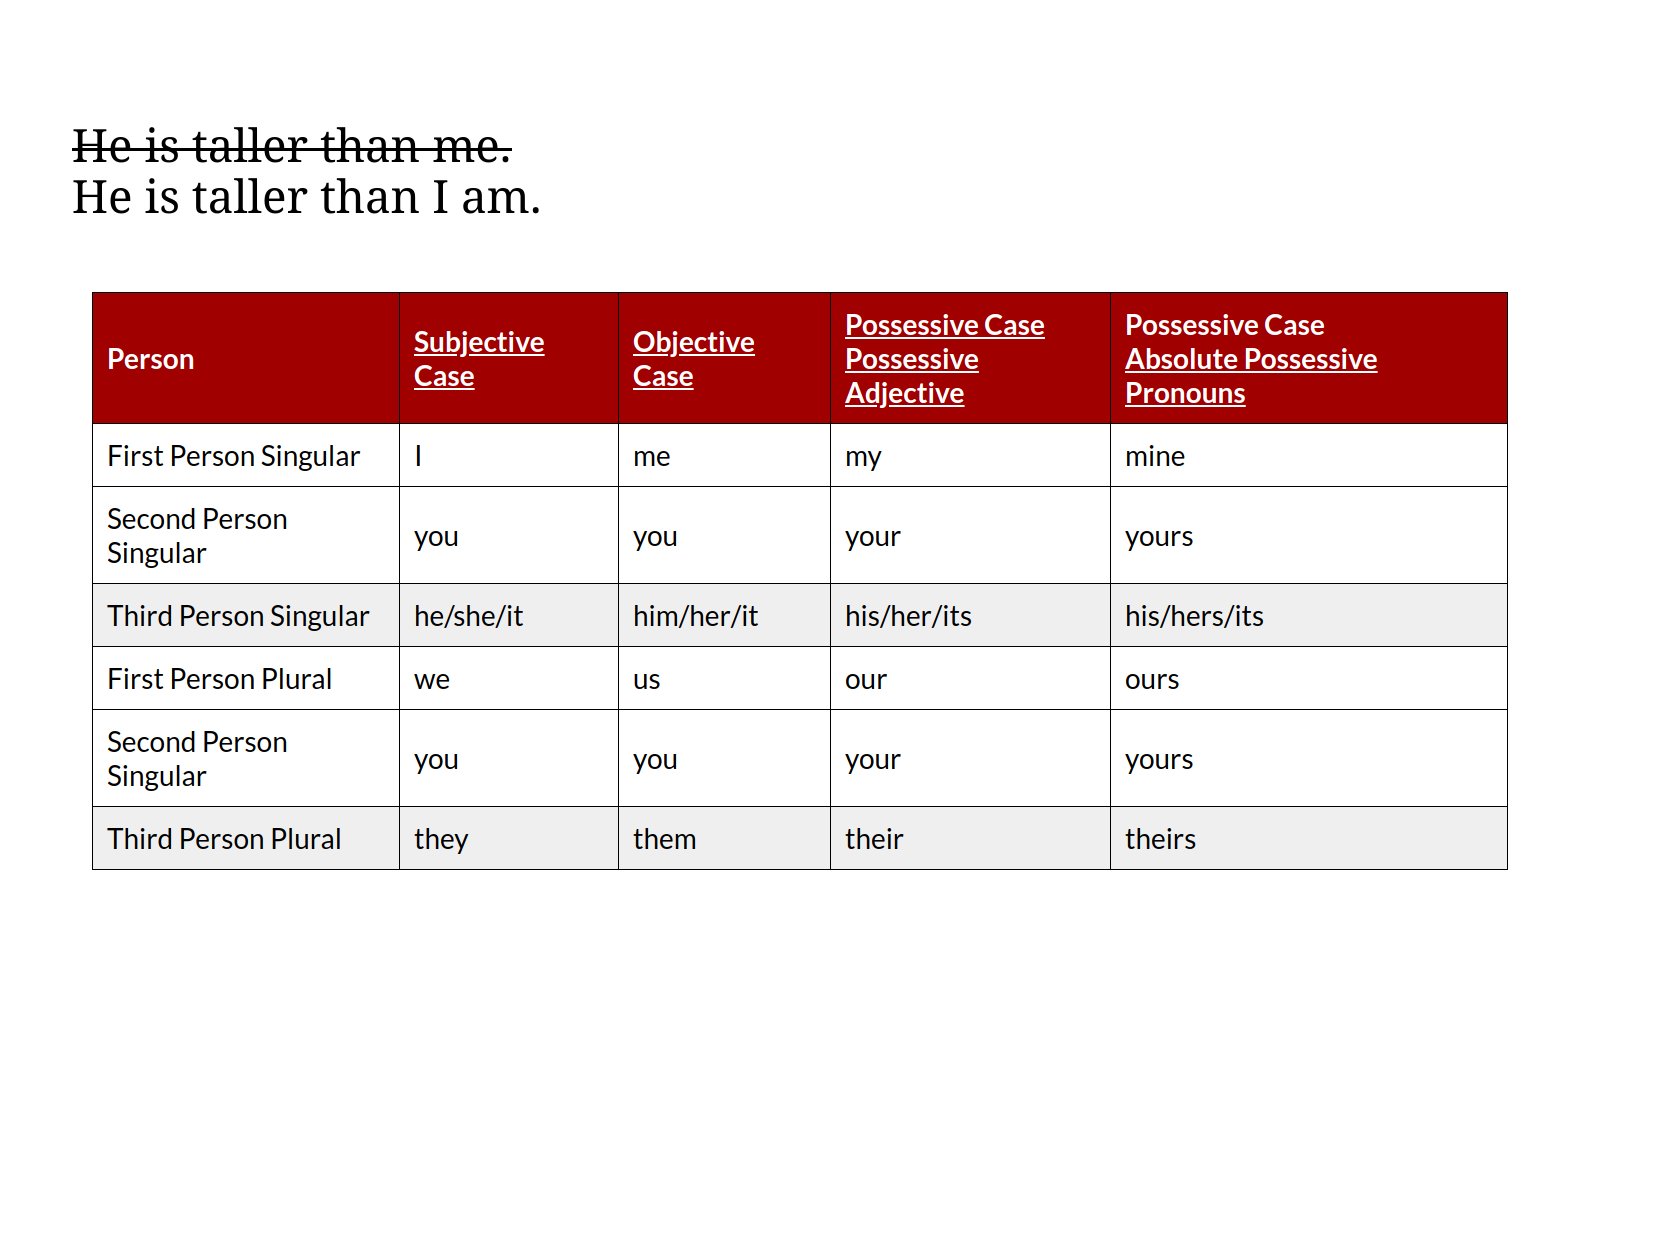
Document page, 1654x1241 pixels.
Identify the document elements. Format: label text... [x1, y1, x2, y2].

picture [74, 276, 1525, 894]
text_box He is taller than me. He is taller than I am. [71, 120, 1560, 1140]
